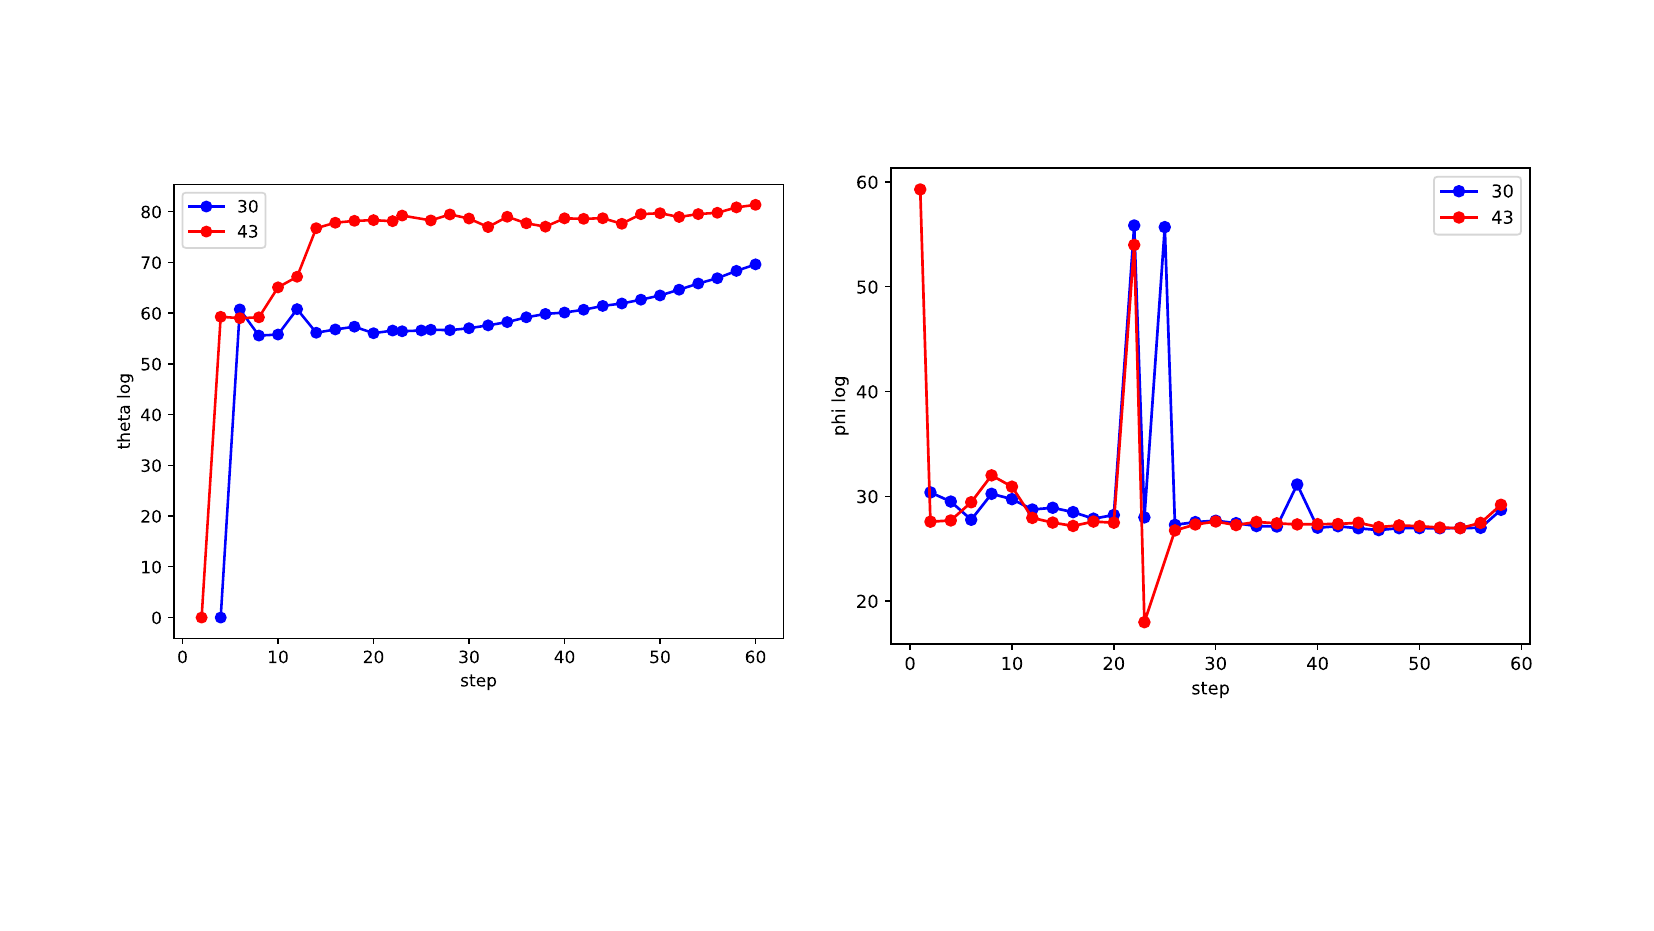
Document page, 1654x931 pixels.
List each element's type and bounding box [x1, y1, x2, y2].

picture [75, 92, 1614, 713]
